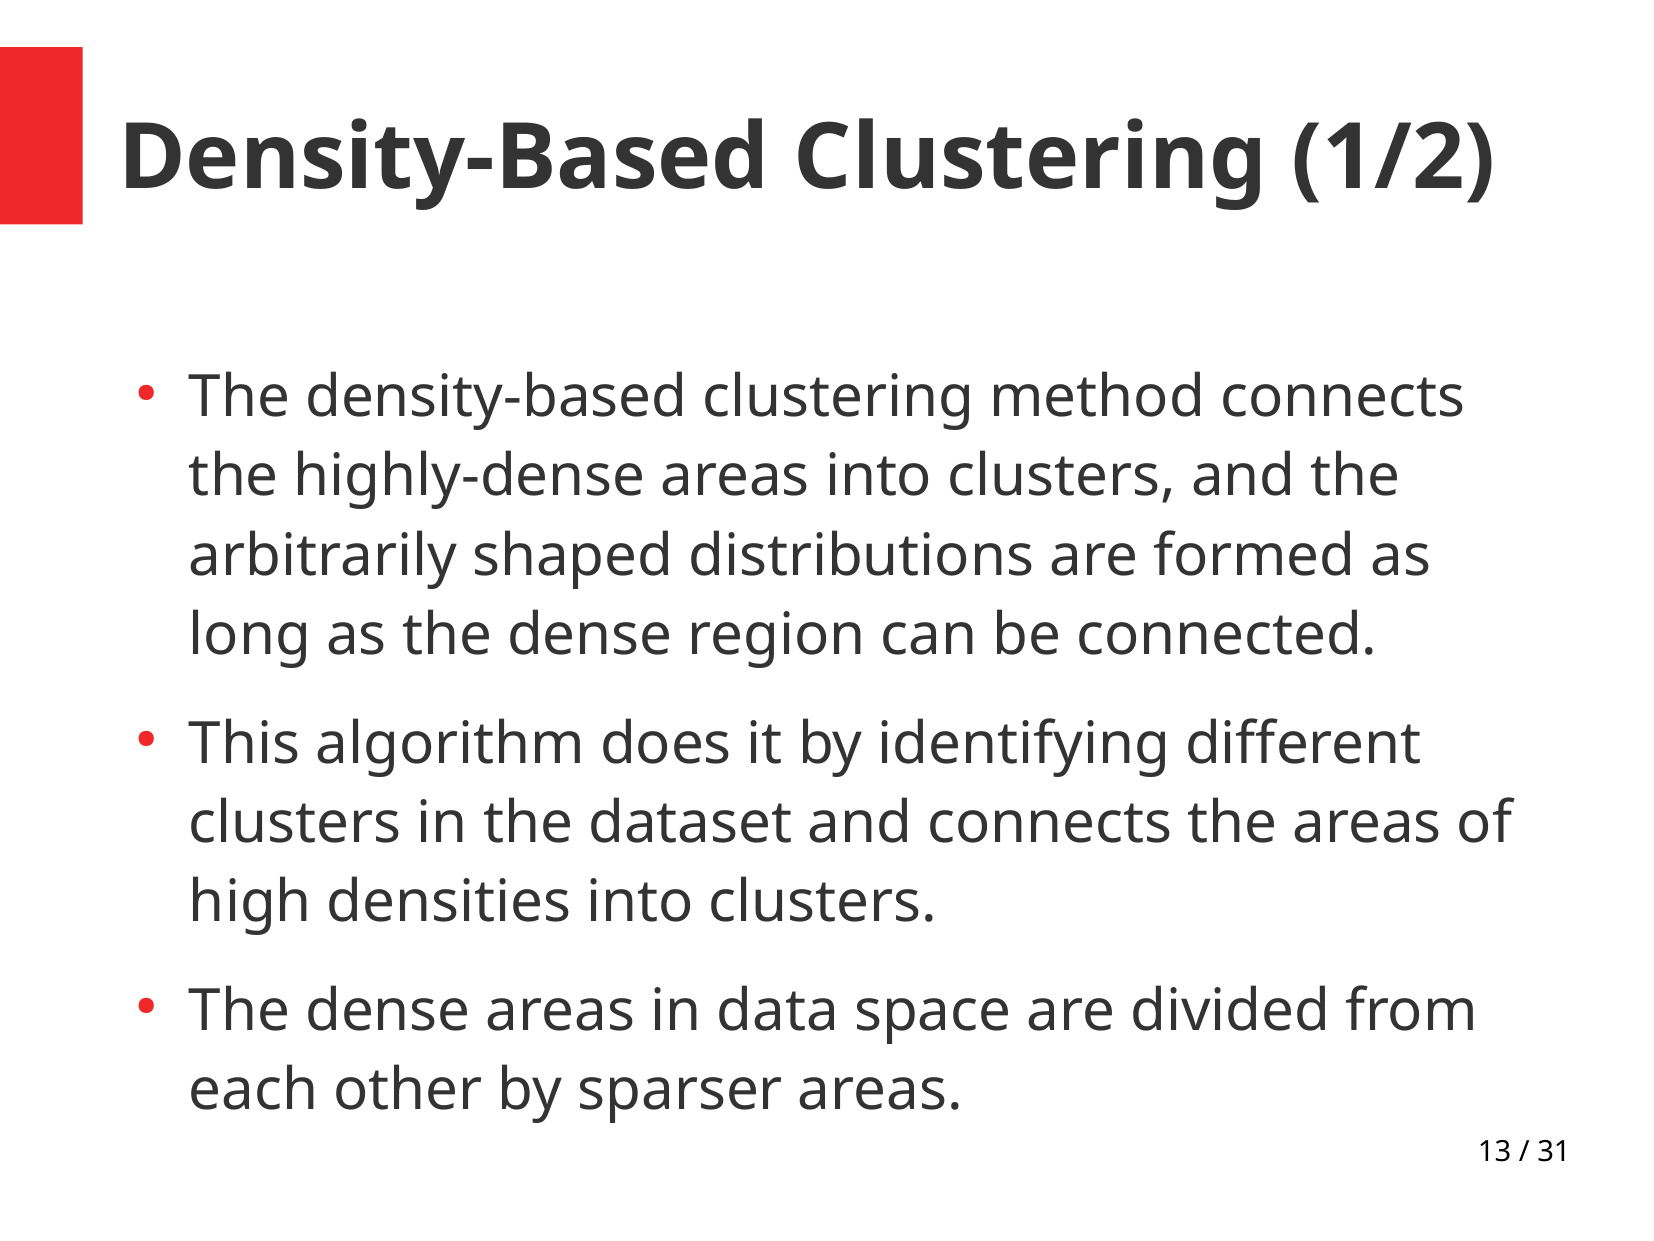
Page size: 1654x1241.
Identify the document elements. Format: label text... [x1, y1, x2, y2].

title Density-Based Clustering (1/2) [118, 49, 1571, 257]
list The density-based clustering method connects the highly-dense areas into clusters, and the arbitrarily shaped distributions are formed as long as the dense region can be connected. This algorithm does it by identifying different clusters in the dataset and connects the areas of high densities into clusters. The dense areas in data space are divided from each other by sparser areas. [118, 354, 1536, 1074]
